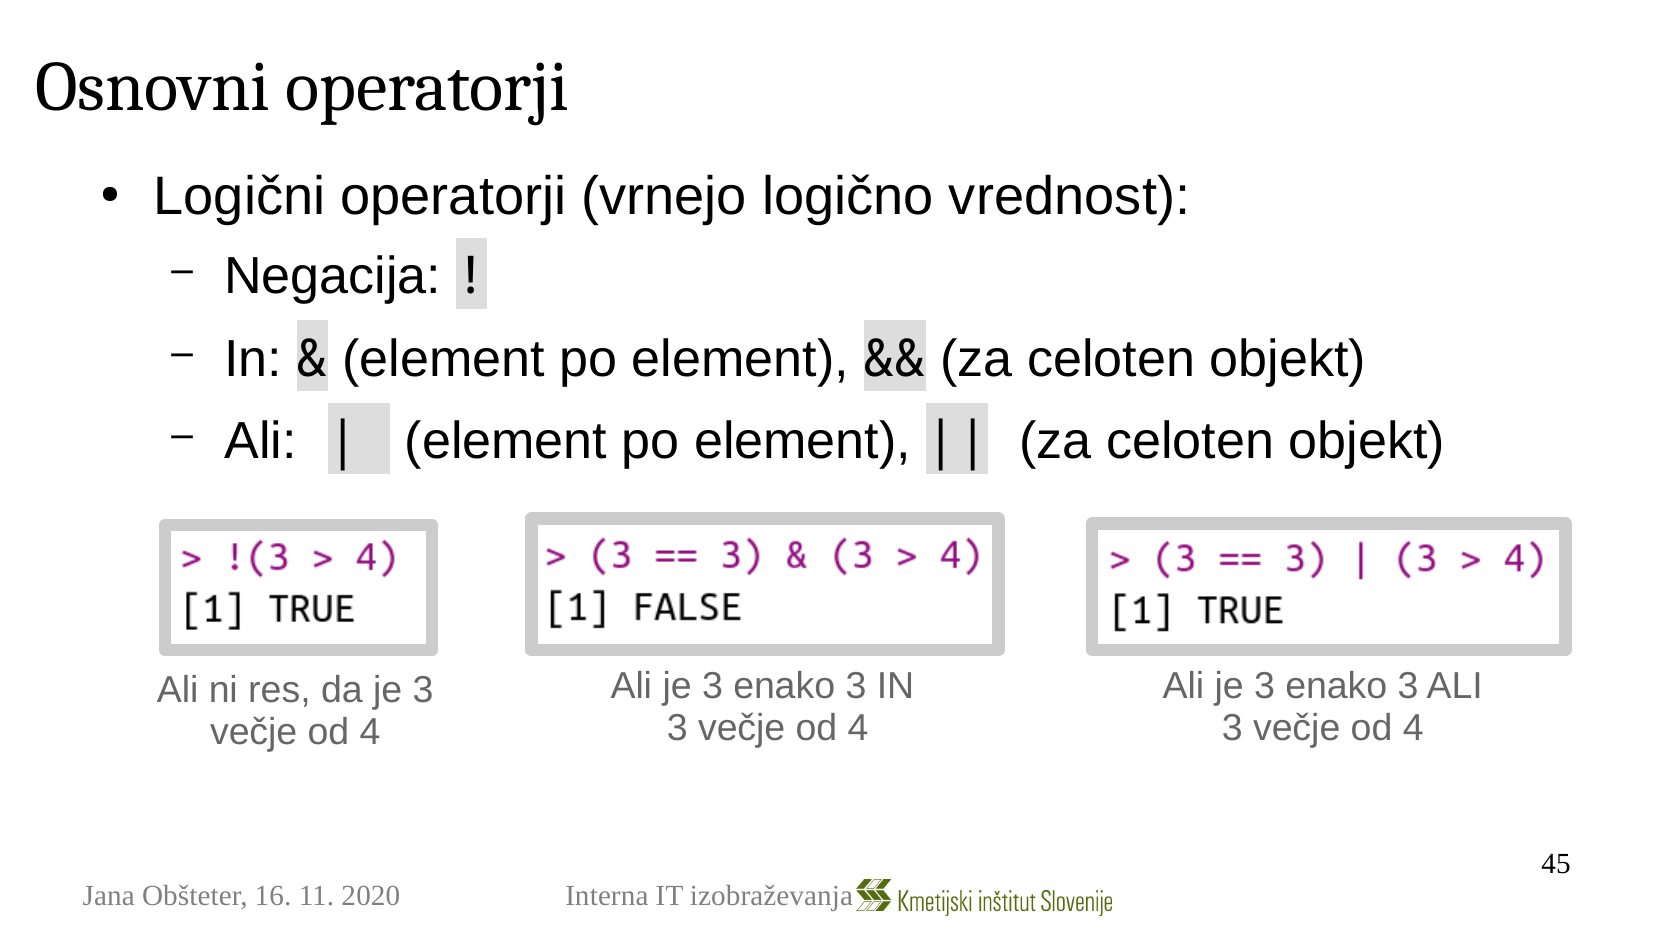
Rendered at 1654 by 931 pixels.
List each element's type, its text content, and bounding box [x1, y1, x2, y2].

picture [1098, 529, 1560, 644]
picture [171, 531, 426, 644]
list Logični operatorji (vrnejo logično vrednost): Negacija: ! In: & (element po element), && (za celoten objekt) Ali: | (element po element), || (za celoten objekt) [82, 165, 1619, 827]
text_box Ali je 3 enako 3 IN 3 večje od 4 [531, 657, 1004, 756]
title Osnovni operatorji [35, 21, 1524, 154]
text_box Ali ni res, da je 3 večje od 4 [141, 661, 449, 761]
picture [537, 525, 993, 644]
picture [856, 879, 1112, 916]
text_box Ali je 3 enako 3 ALI 3 večje od 4 [1086, 657, 1560, 756]
